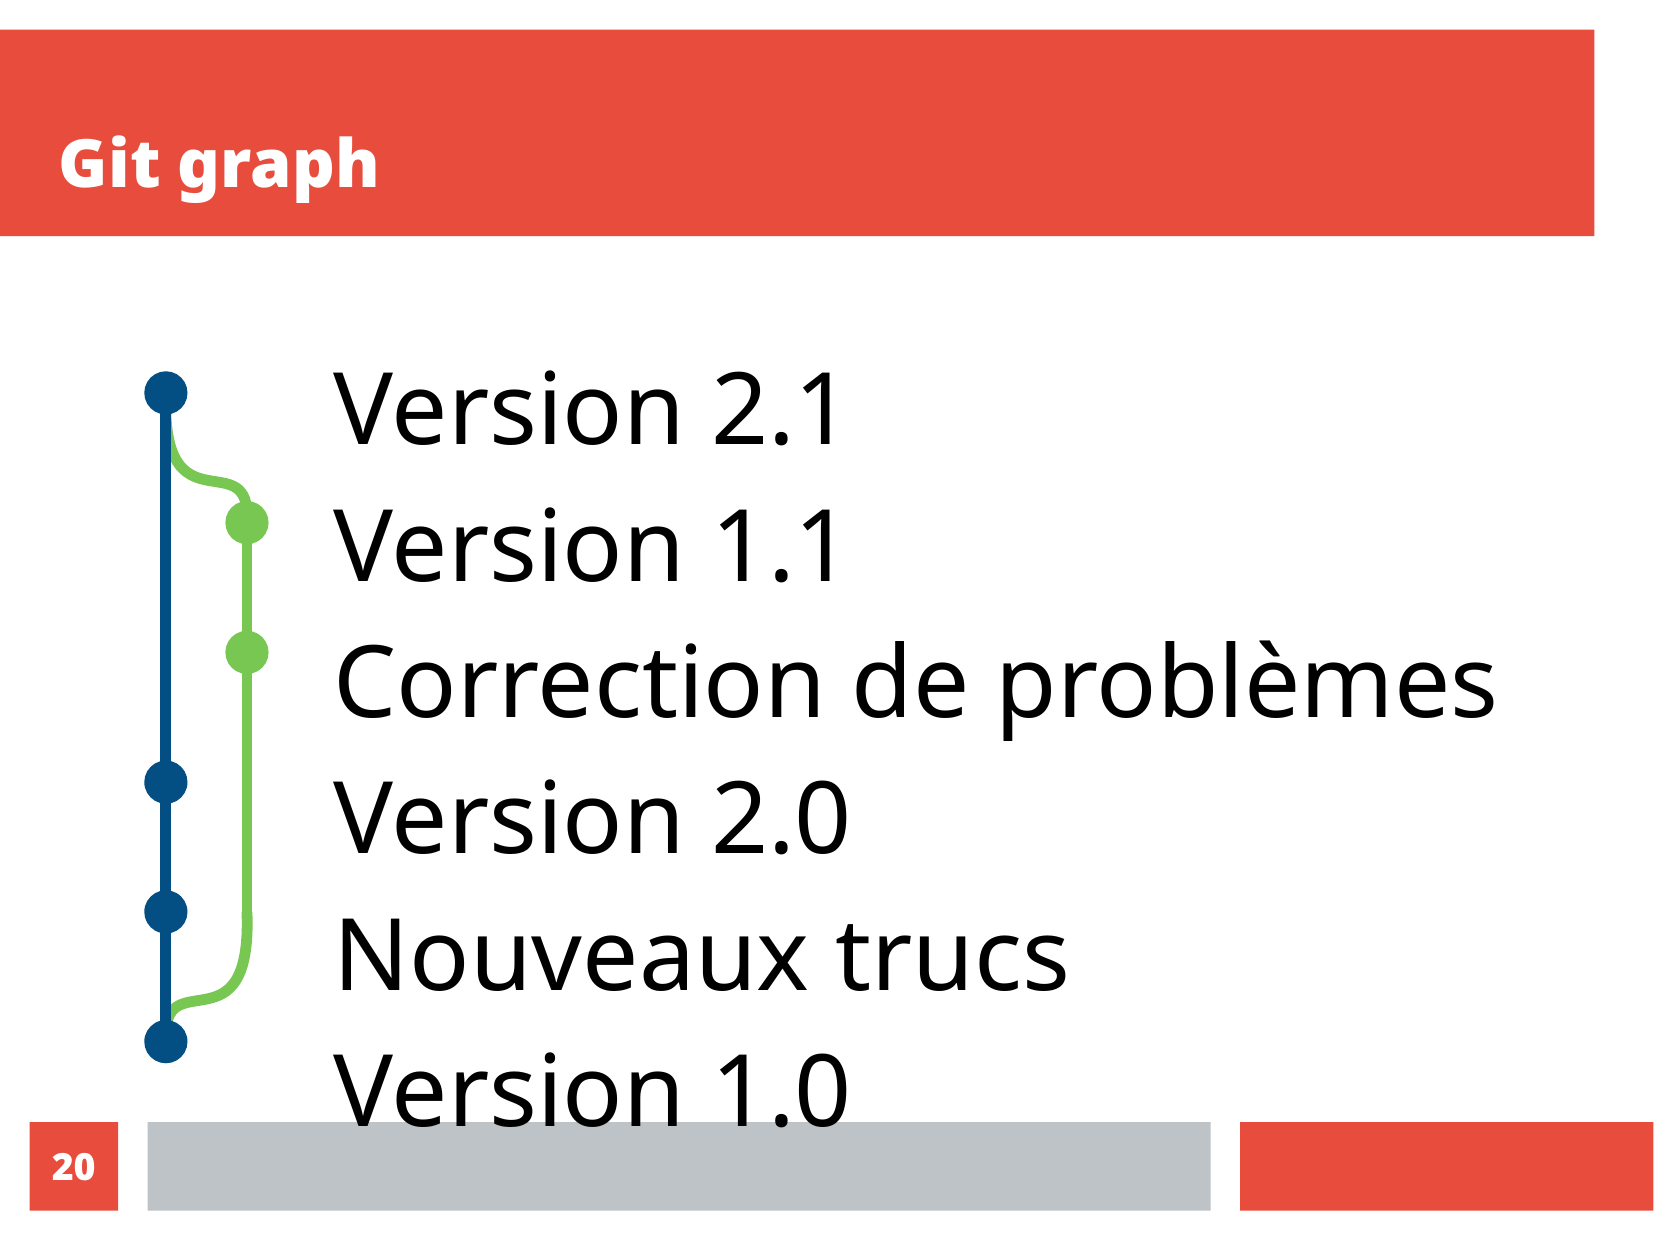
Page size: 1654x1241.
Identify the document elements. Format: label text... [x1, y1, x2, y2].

text_box Version 2.1 Version 1.1 Correction de problèmes Version 2.0 Nouveaux trucs Version 1.0 [318, 330, 1583, 1241]
title Git graph [59, 59, 1595, 207]
picture [114, 330, 318, 1099]
